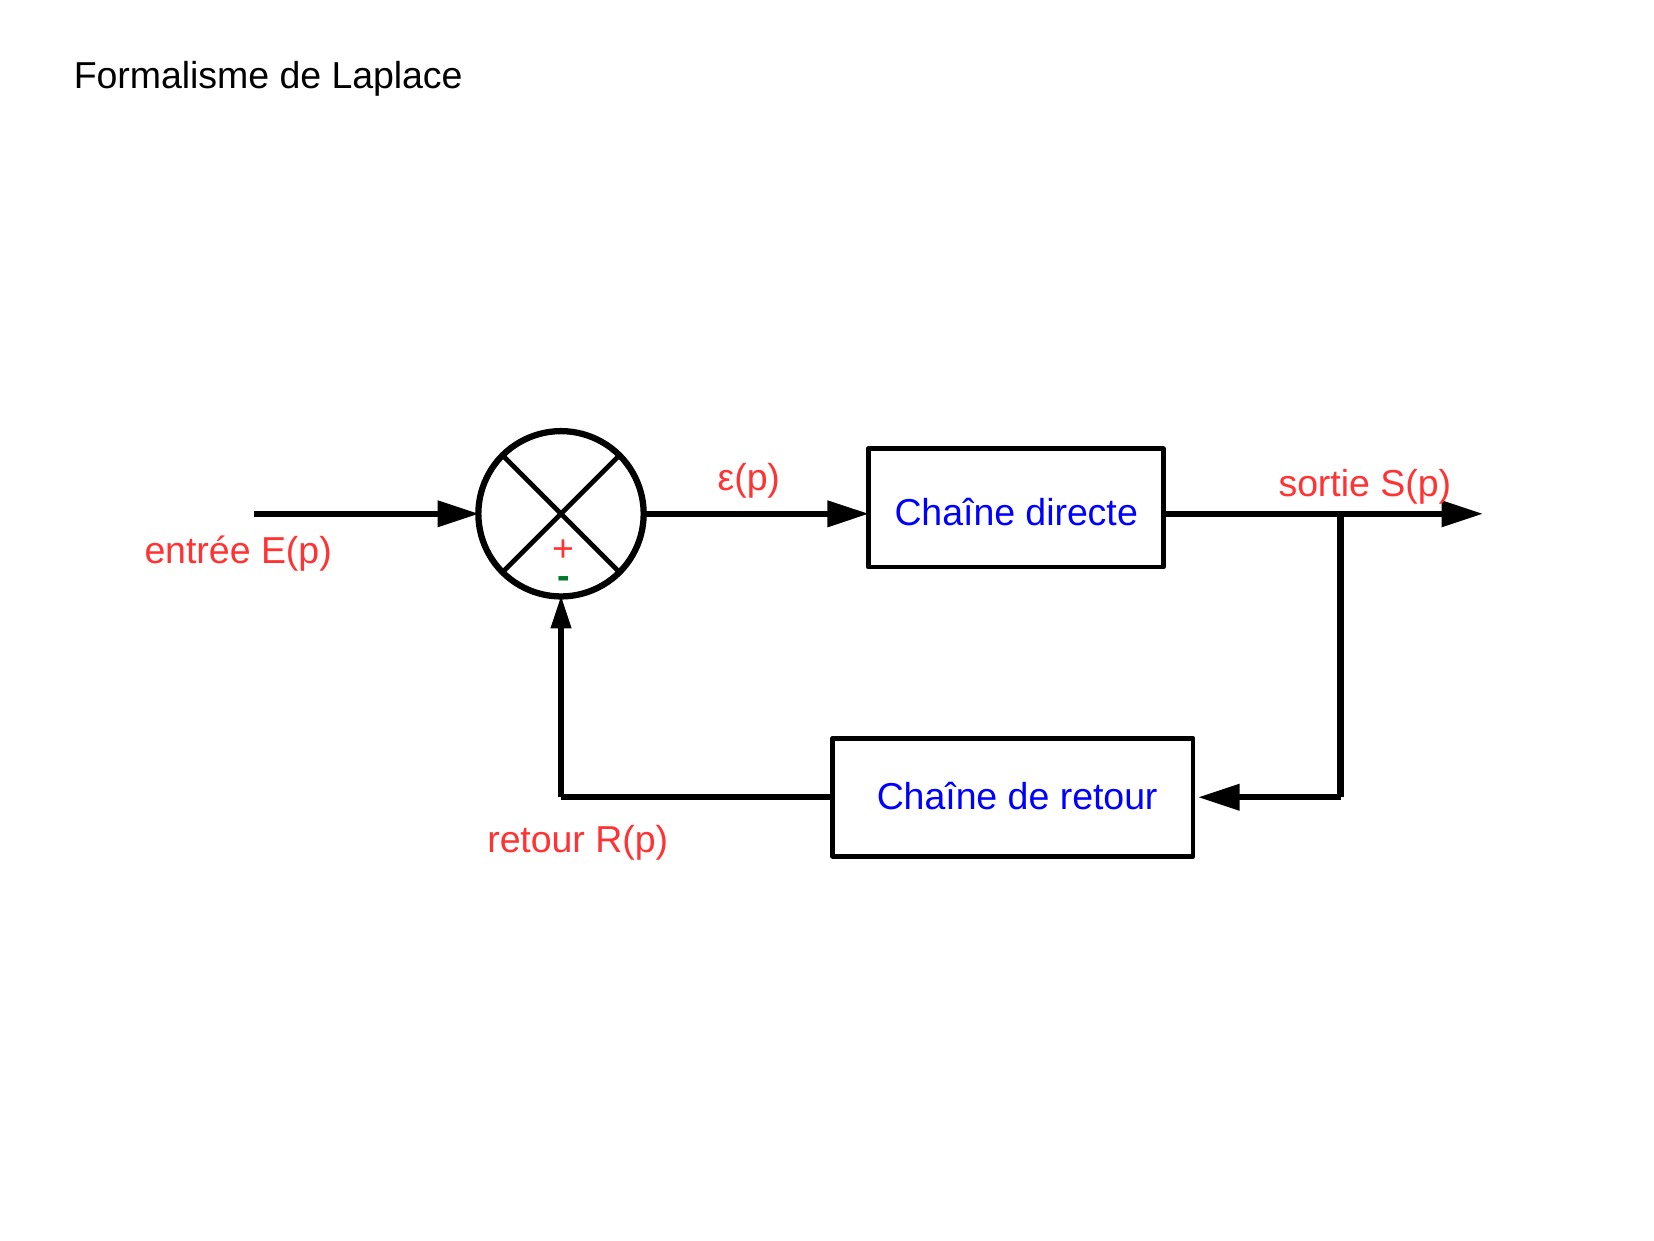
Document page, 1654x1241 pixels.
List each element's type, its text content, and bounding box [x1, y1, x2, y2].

text_box [505, 543, 542, 595]
text_box retour R(p) [472, 811, 697, 869]
text_box [505, 431, 618, 509]
text_box - [542, 547, 614, 606]
text_box Formalisme de Laplace [59, 47, 756, 105]
text_box [566, 457, 644, 570]
text_box ε(p) [702, 448, 804, 514]
text_box [832, 738, 1193, 857]
text_box Chaîne de retour [862, 767, 1176, 867]
text_box + [537, 519, 609, 577]
text_box entrée E(p) [129, 521, 378, 579]
text_box [478, 458, 556, 570]
text_box [868, 448, 1164, 567]
text_box sortie S(p) [1263, 454, 1512, 512]
text_box Chaîne directe [879, 484, 1164, 544]
